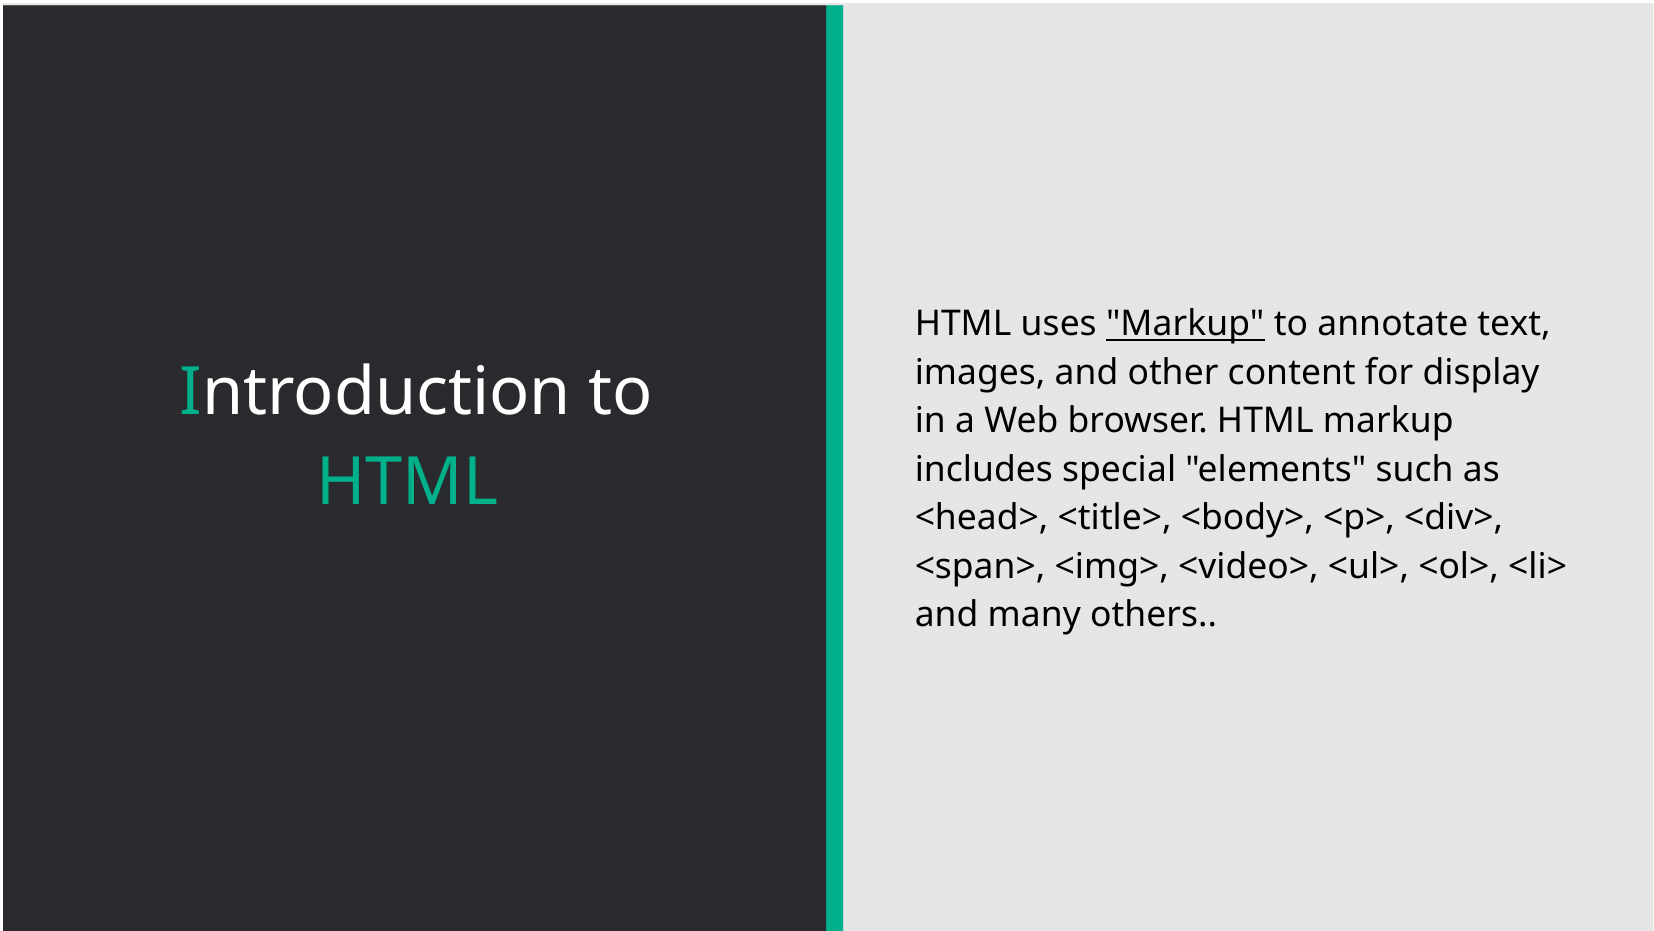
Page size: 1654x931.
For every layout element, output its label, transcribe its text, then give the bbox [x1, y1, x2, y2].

picture [3, 3, 1654, 931]
text_box Introduction to HTML [165, 335, 676, 526]
text_box HTML uses "Markup" to annotate text, images, and other content for display in a Web browser. HTML markup includes special "elements" such as <head>, <title>, <body>, <p>, <div>, <span>, <img>, <video>, <ul>, <ol>, <li> and many others.. [900, 290, 1591, 616]
